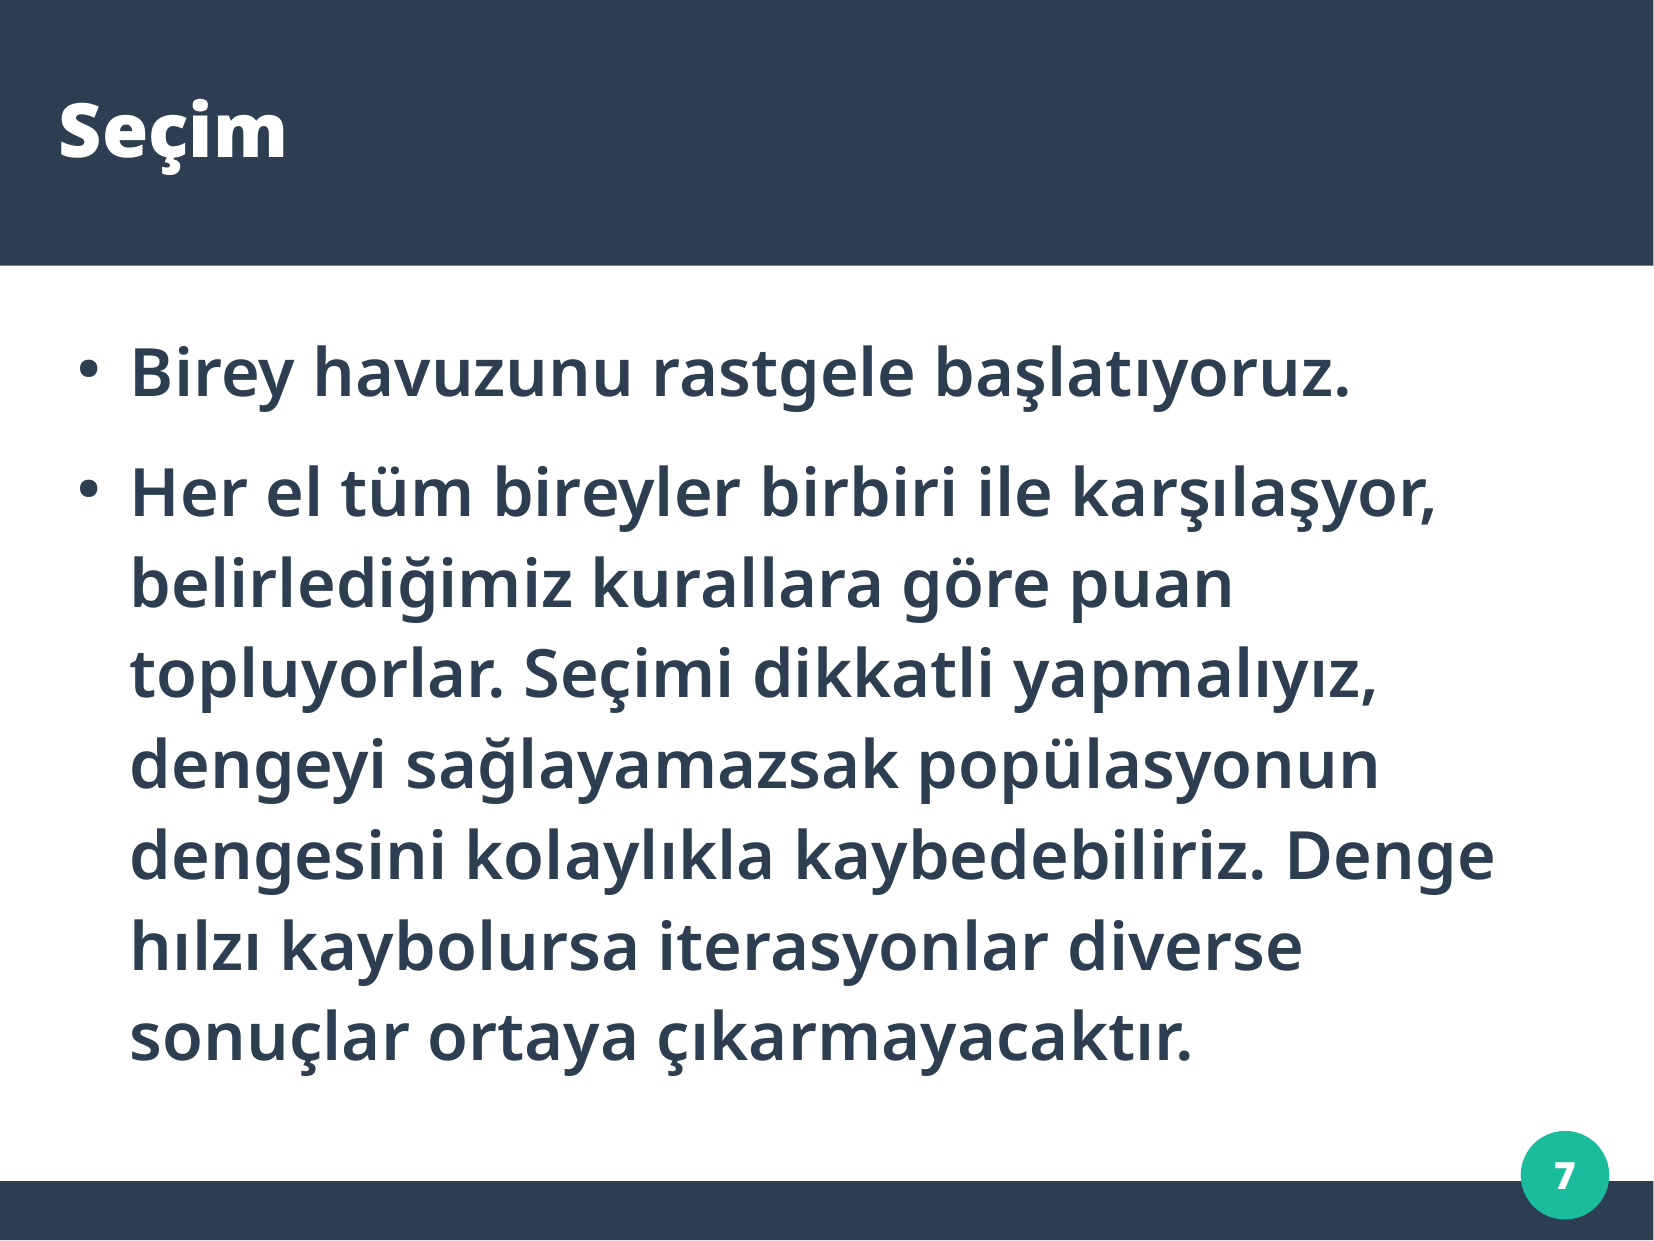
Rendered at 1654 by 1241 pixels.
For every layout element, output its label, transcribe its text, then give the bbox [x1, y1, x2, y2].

title Seçim [59, 49, 1595, 207]
list Birey havuzunu rastgele başlatıyoruz. Her el tüm bireyler birbiri ile karşılaşyor, belirlediğimiz kurallara göre puan topluyorlar. Seçimi dikkatli yapmalıyız, dengeyi sağlayamazsak popülasyonun dengesini kolaylıkla kaybedebiliriz. Denge hılzı kaybolursa iterasyonlar diverse sonuçlar ortaya çıkarmayacaktır. [59, 324, 1595, 1152]
